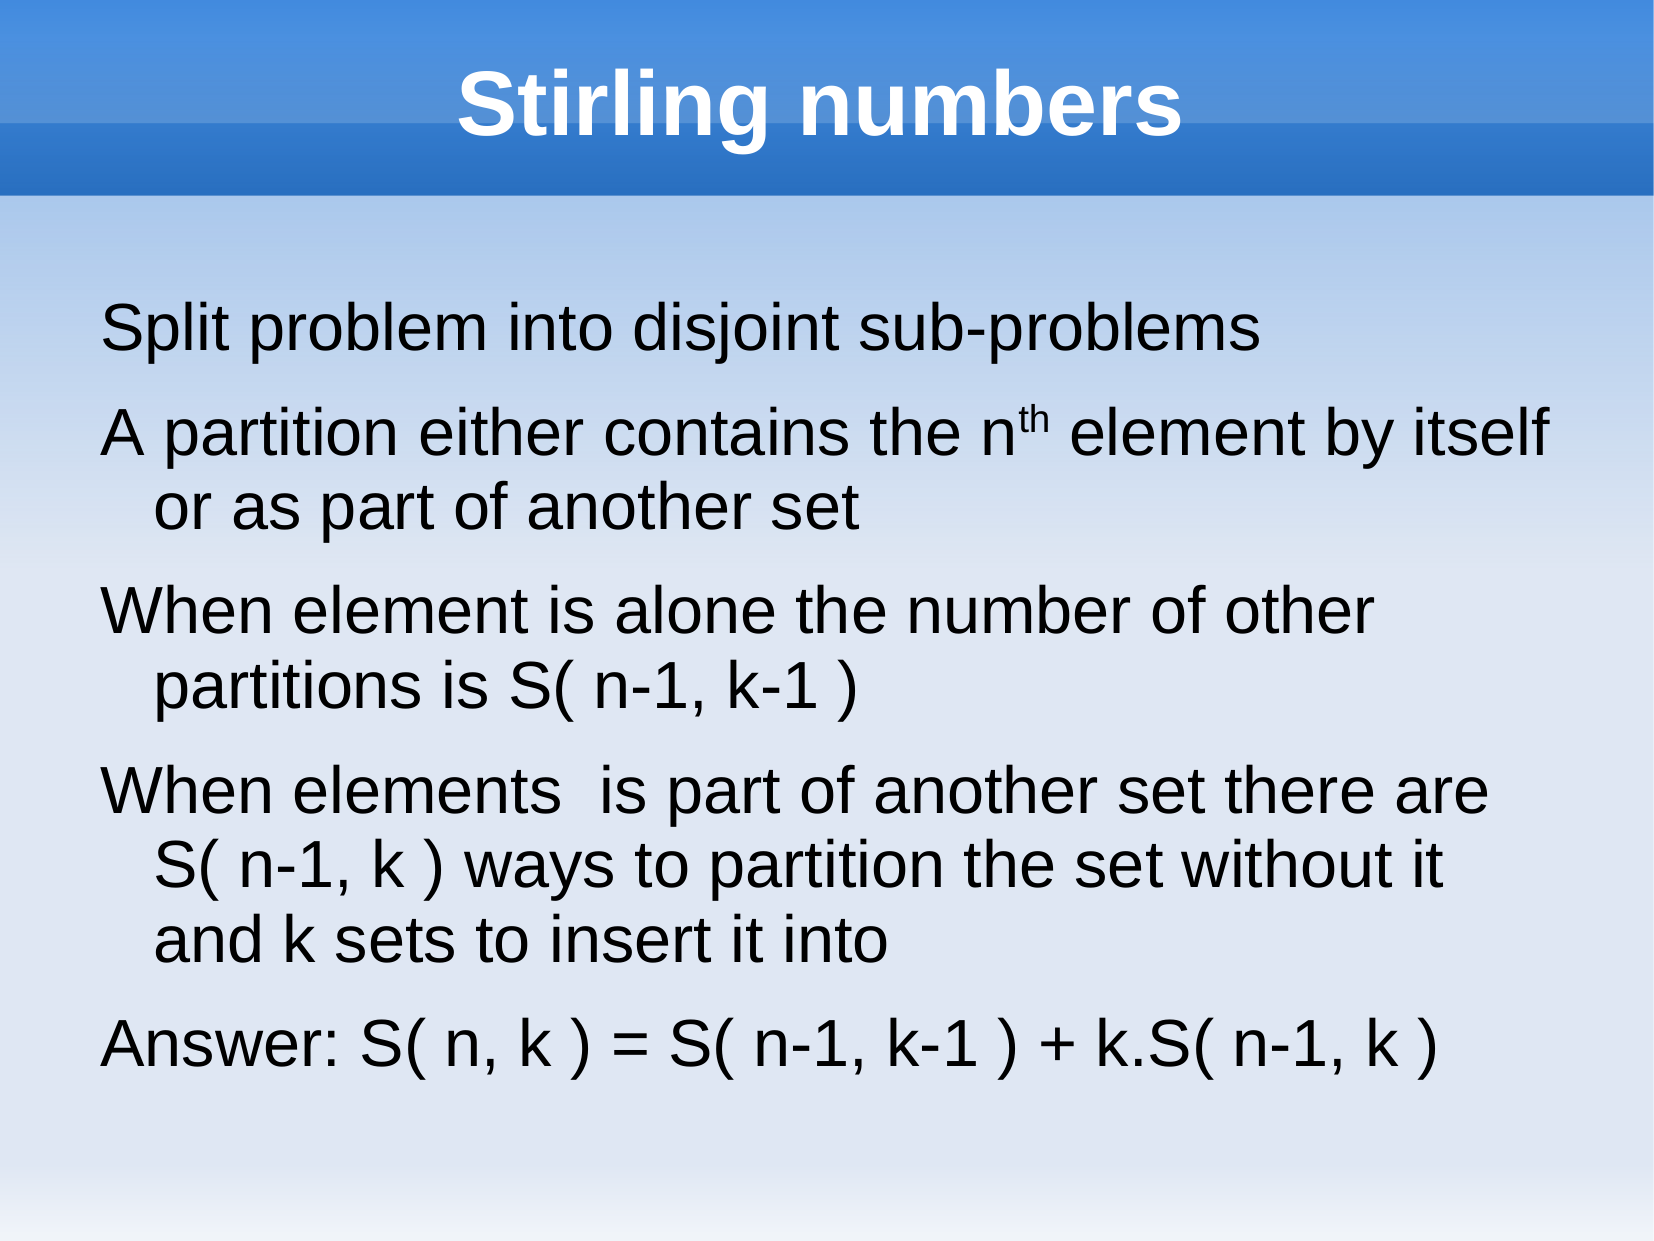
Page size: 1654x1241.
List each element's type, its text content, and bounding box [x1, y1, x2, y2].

chart [770, 592, 889, 652]
picture [0, 0, 1654, 1241]
title Stirling numbers [76, 7, 1565, 200]
list Split problem into disjoint sub-problems A partition either contains the nth element by itself or as part of another set When element is alone the number of other partitions is S( n-1, k-1 ) When elements is part of another set there are S( n-1, k ) ways to partition the set without it and k sets to insert it into Answer: S( n, k ) = S( n-1, k-1 ) + k.S( n-1, k ) [82, 290, 1571, 1156]
